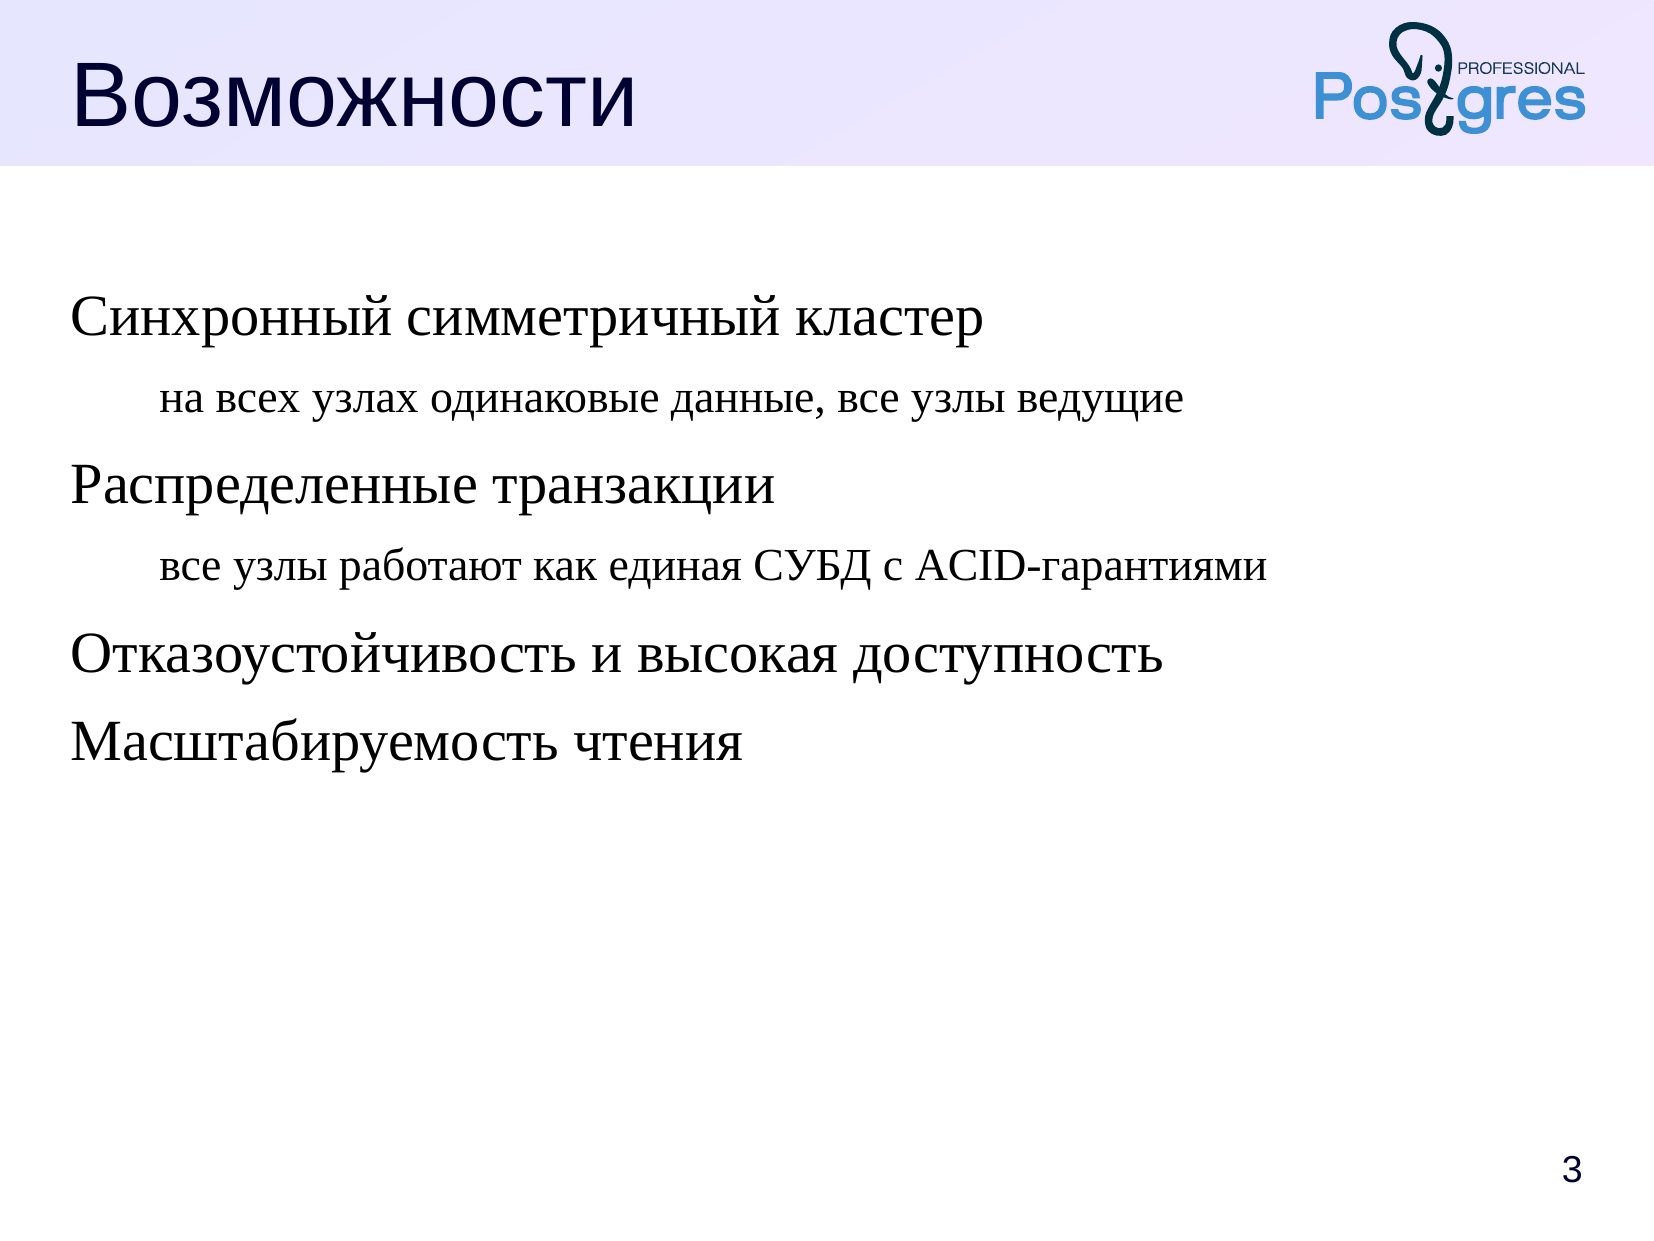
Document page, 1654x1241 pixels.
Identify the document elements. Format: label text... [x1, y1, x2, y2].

title Возможности [70, 43, 1241, 147]
list Синхронный симметричный кластер на всех узлах одинаковые данные, все узлы ведущие Распределенные транзакции все узлы работают как единая СУБД с ACID-гарантиями Отказоустойчивость и высокая доступность Масштабируемость чтения [70, 283, 1583, 1231]
